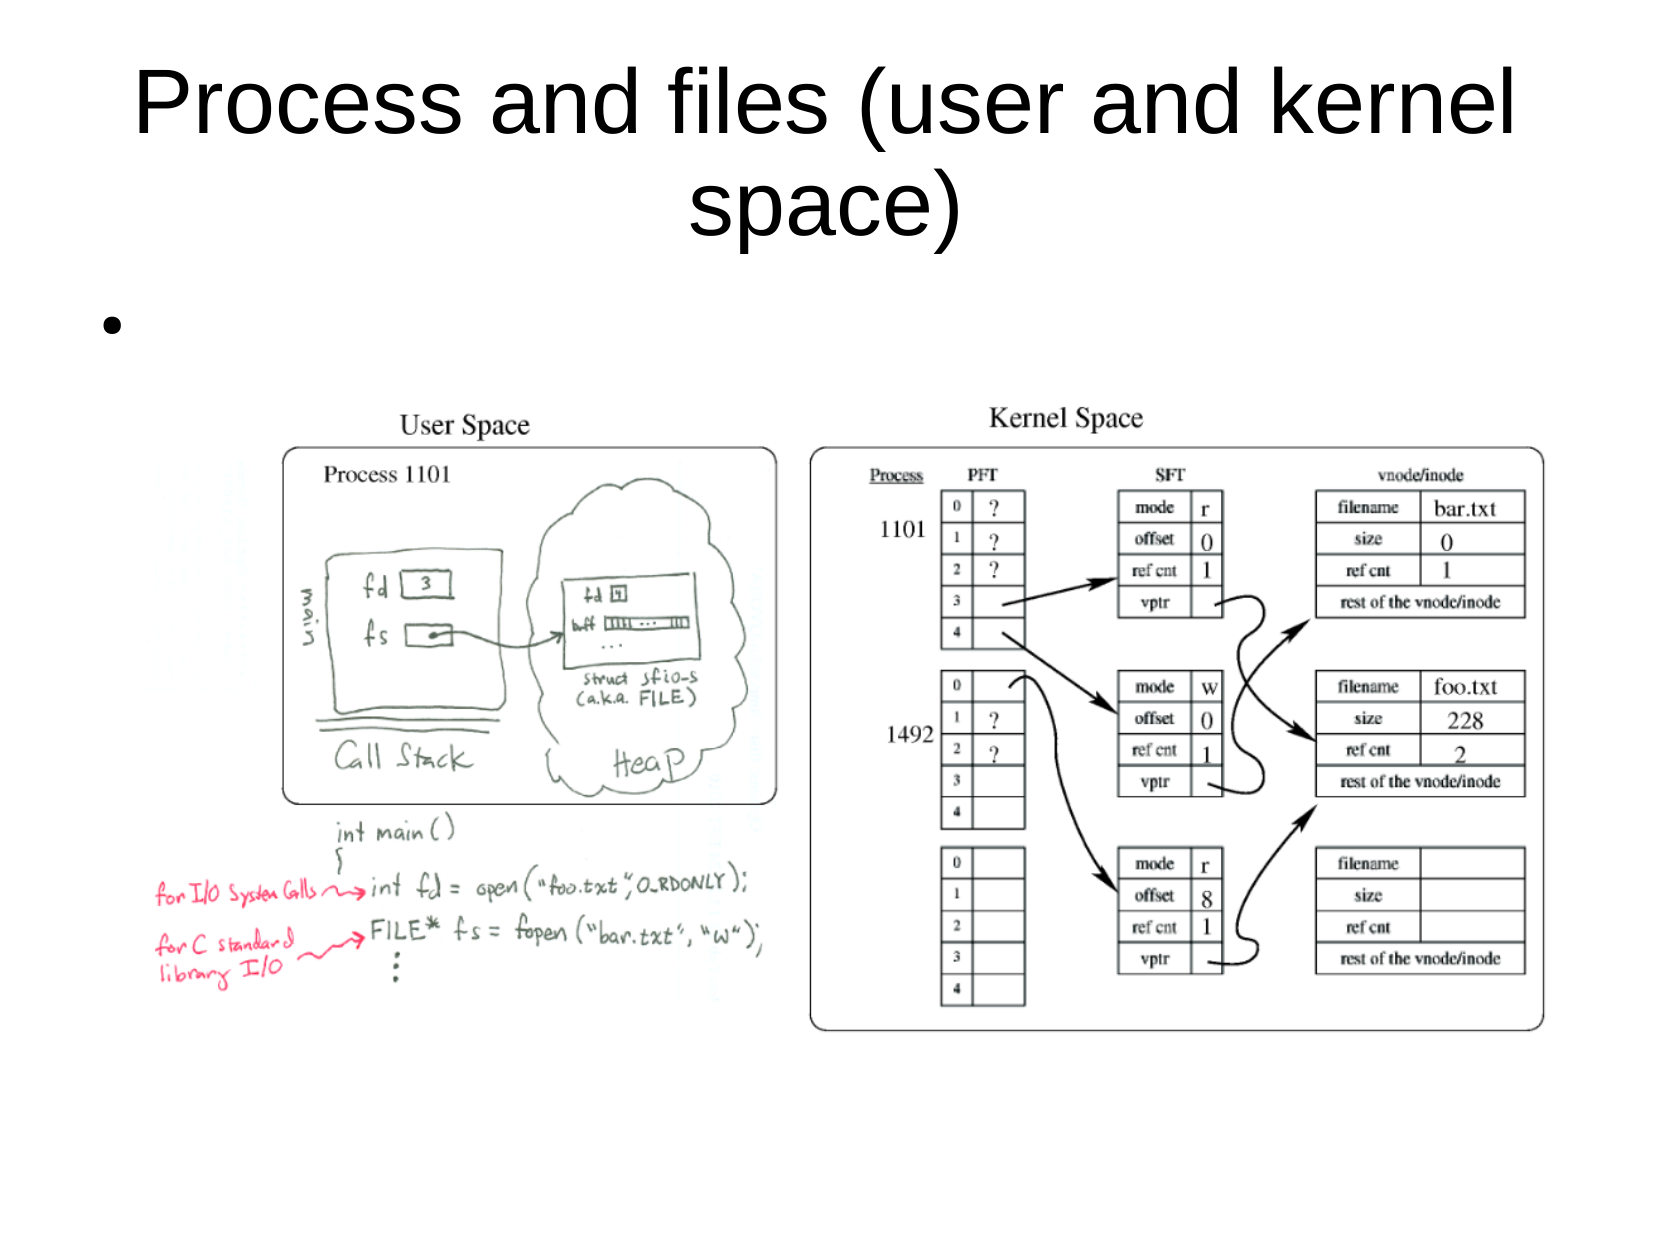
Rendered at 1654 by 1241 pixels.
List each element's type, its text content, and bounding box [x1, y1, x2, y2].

title Process and files (user and kernel space) [82, 49, 1571, 257]
picture [0, 392, 1630, 1040]
list [82, 290, 1571, 392]
